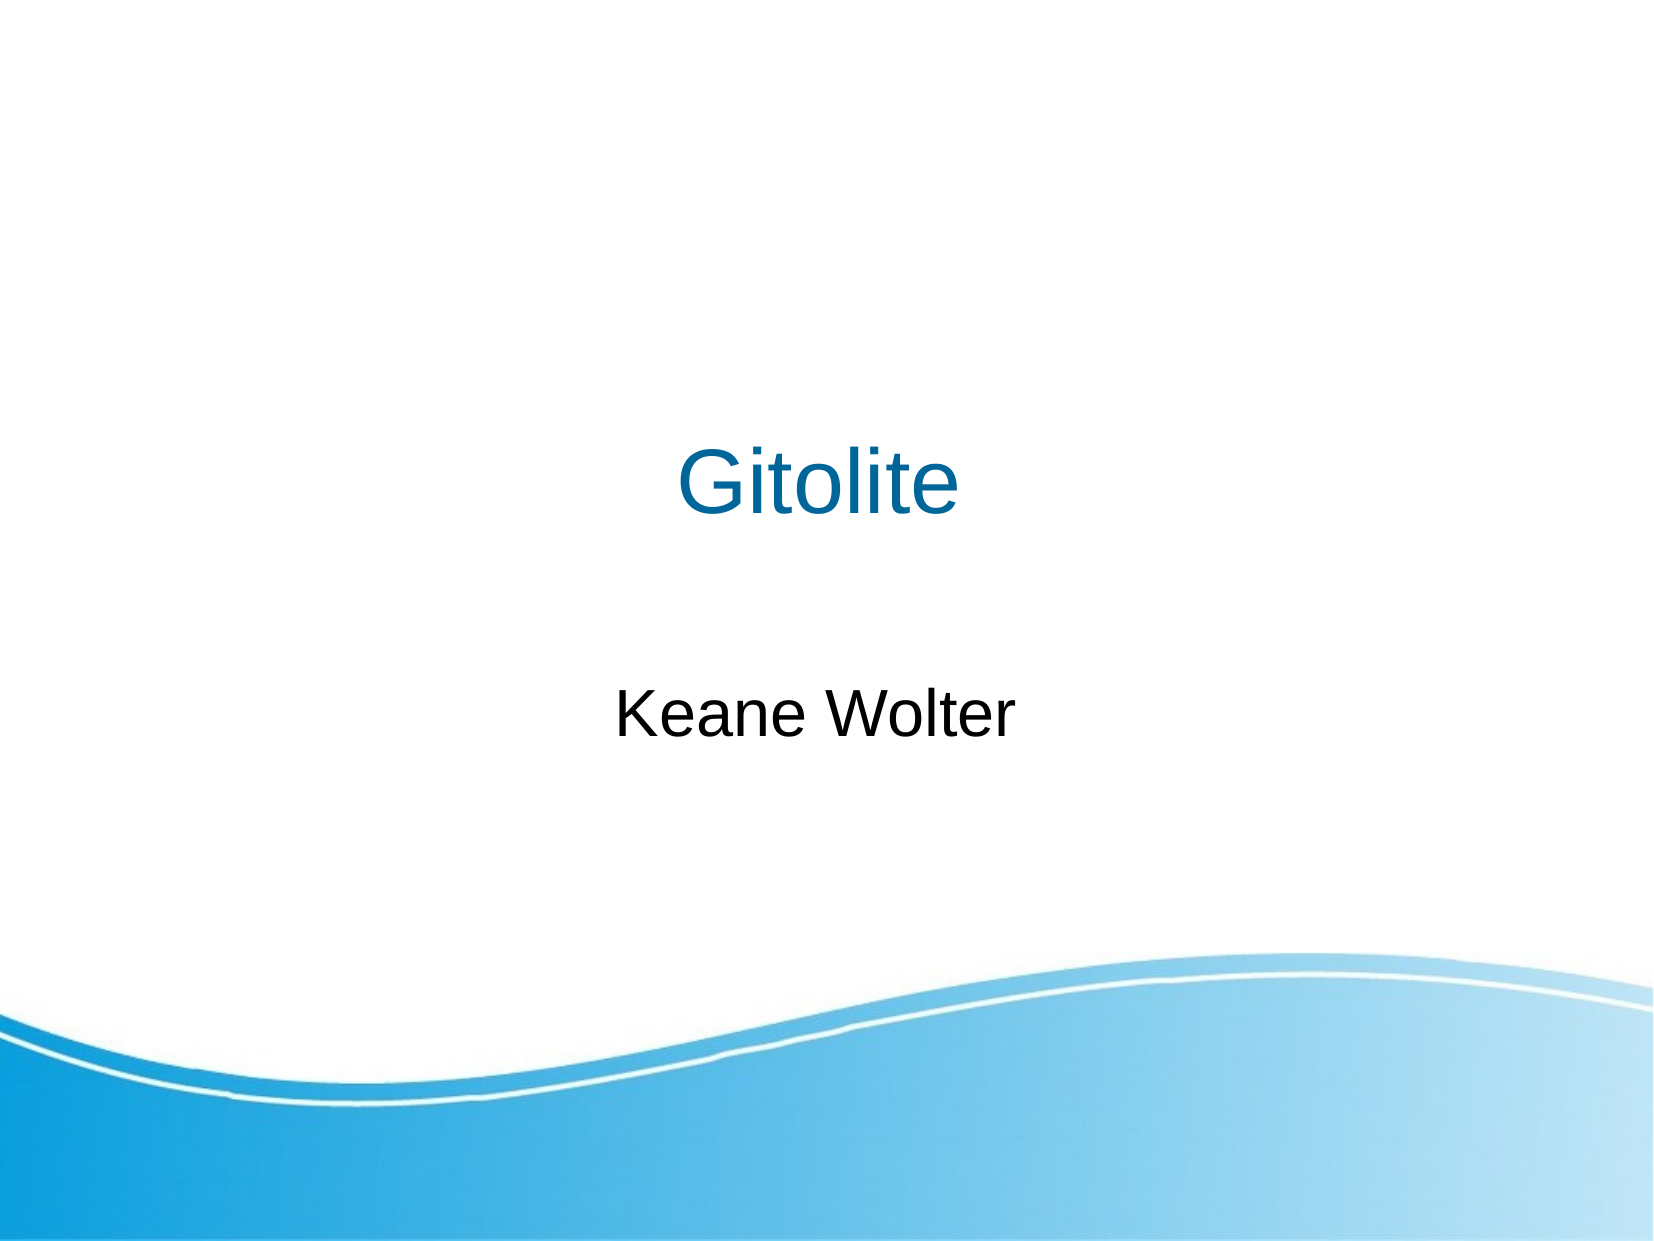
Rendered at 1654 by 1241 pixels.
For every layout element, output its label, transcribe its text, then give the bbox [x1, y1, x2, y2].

subtitle Keane Wolter [71, 540, 1561, 886]
picture [0, 952, 1654, 1241]
title Gitolite [75, 377, 1564, 586]
